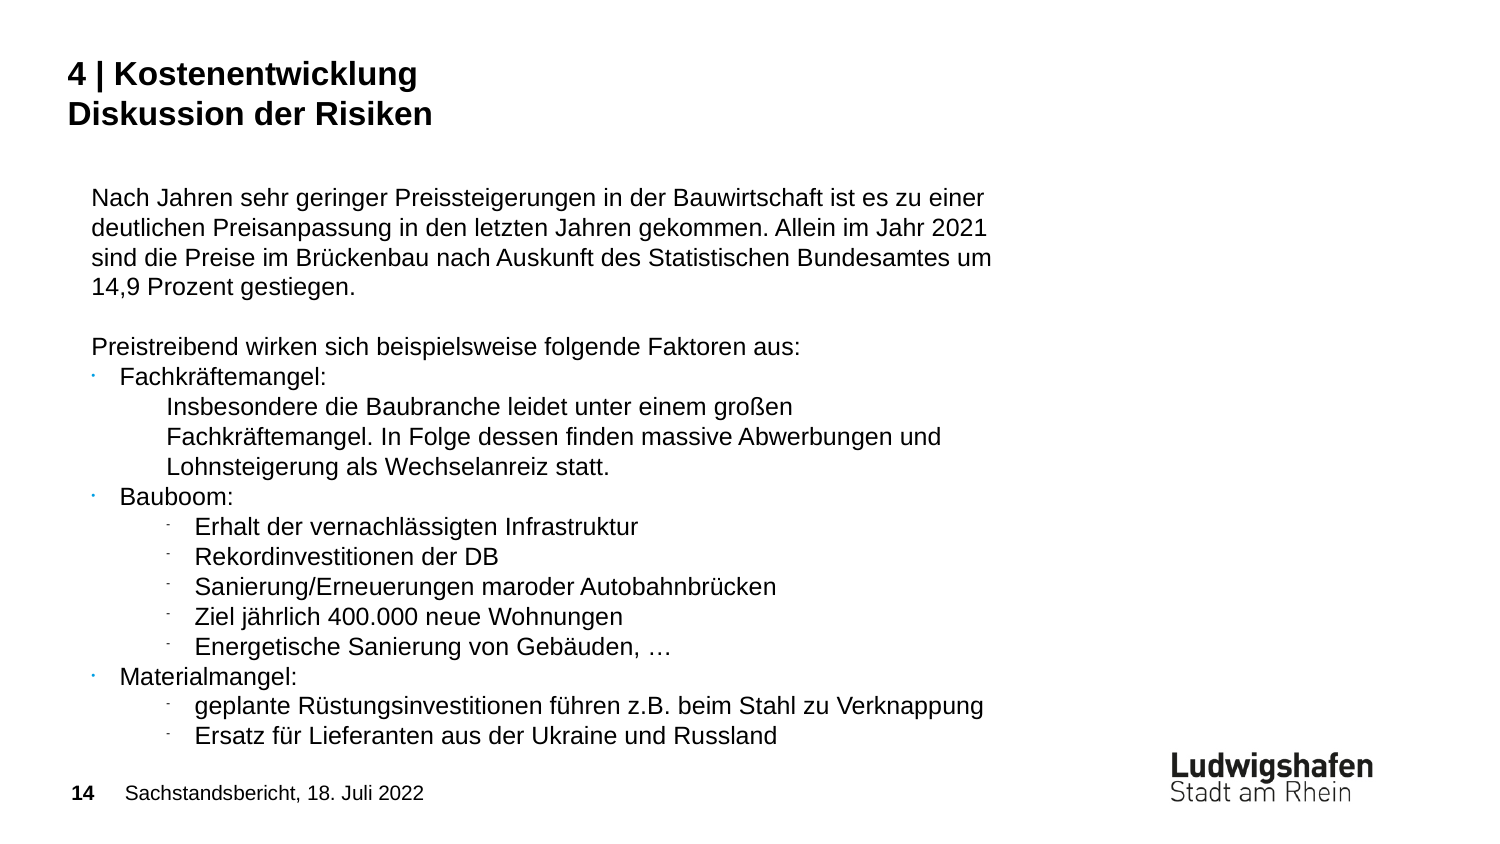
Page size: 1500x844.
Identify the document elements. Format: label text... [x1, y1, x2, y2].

text_box 4 | Kostenentwicklung Diskussion der Risiken [53, 44, 1176, 140]
text_box Nach Jahren sehr geringer Preissteigerungen in der Bauwirtschaft ist es zu einer deutlichen Preisanpassung in den letzten Jahren gekommen. Allein im Jahr 2021 sind die Preise im Brückenbau nach Auskunft des Statistischen Bundesamtes um 14,9 Prozent gestiegen. Preistreibend wirken sich beispielsweise folgende Faktoren aus: Fachkräftemangel: Insbesondere die Baubranche leidet unter einem großen Fachkräftemangel. In Folge dessen finden massive Abwerbungen und Lohnsteigerung als Wechselanreiz statt. Bauboom: Erhalt der vernachlässigten Infrastruktur Rekordinvestitionen der DB Sanierung/Erneuerungen maroder Autobahnbrücken Ziel jährlich 400.000 neue Wohnungen Energetische Sanierung von Gebäuden, … Materialmangel: geplante Rüstungsinvestitionen führen z.B. beim Stahl zu Verknappung Ersatz für Lieferanten aus der Ukraine und Russland [76, 173, 1022, 788]
picture [1163, 748, 1380, 811]
